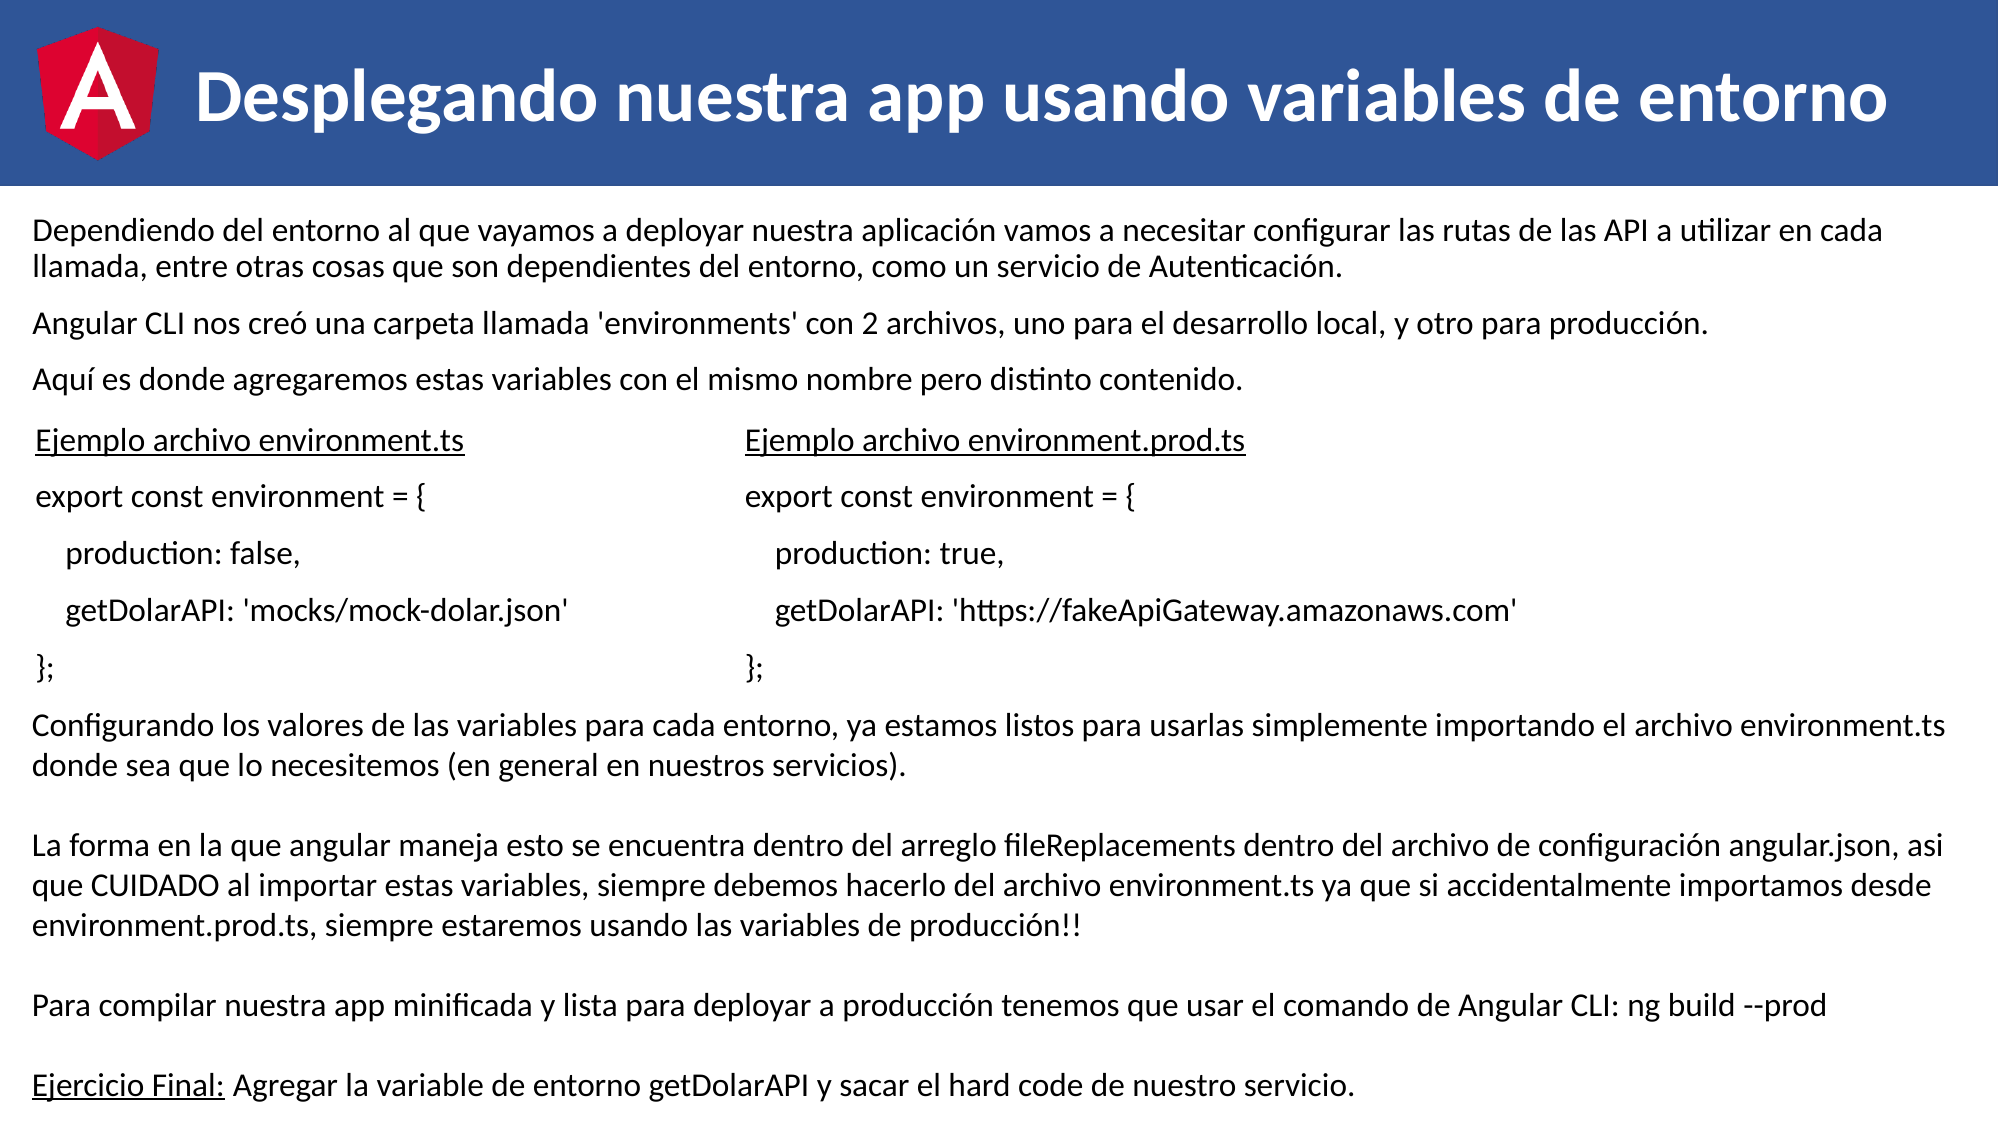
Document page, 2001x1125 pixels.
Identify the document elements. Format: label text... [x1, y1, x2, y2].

text_box Desplegando nuestra app usando variables de entorno [180, 38, 1971, 145]
picture [16, 6, 179, 173]
text_box Ejemplo archivo environment.prod.ts export const environment = { production: true, getDolarAPI: 'https://fakeApiGateway.amazonaws.com' }; [729, 415, 1557, 696]
text_box Ejemplo archivo environment.ts export const environment = { production: false, getDolarAPI: 'mocks/mock-dolar.json' }; [20, 415, 602, 696]
subtitle Dependiendo del entorno al que vayamos a deployar nuestra aplicación vamos a necesitar configurar las rutas de las API a utilizar en cada llamada, entre otras cosas que son dependientes del entorno, como un servicio de Autenticación. Angular CLI nos creó una carpeta llamada 'environments' con 2 archivos, uno para el desarrollo local, y otro para producción. Aquí es donde agregaremos estas variables con el mismo nombre pero distinto contenido. [17, 205, 1970, 420]
text_box [0, 0, 1997, 185]
text_box Configurando los valores de las variables para cada entorno, ya estamos listos para usarlas simplemente importando el archivo environment.ts donde sea que lo necesitemos (en general en nuestros servicios). La forma en la que angular maneja esto se encuentra dentro del arreglo fileReplacements dentro del archivo de configuración angular.json, asi que CUIDADO al importar estas variables, siempre debemos hacerlo del archivo environment.ts ya que si accidentalmente importamos desde environment.prod.ts, siempre estaremos usando las variables de producción!! Para compilar nuestra app minificada y lista para deployar a producción tenemos que usar el comando de Angular CLI: ng build --prod Ejercicio Final: Agregar la variable de entorno getDolarAPI y sacar el hard code de nuestro servicio. [16, 696, 1969, 1116]
